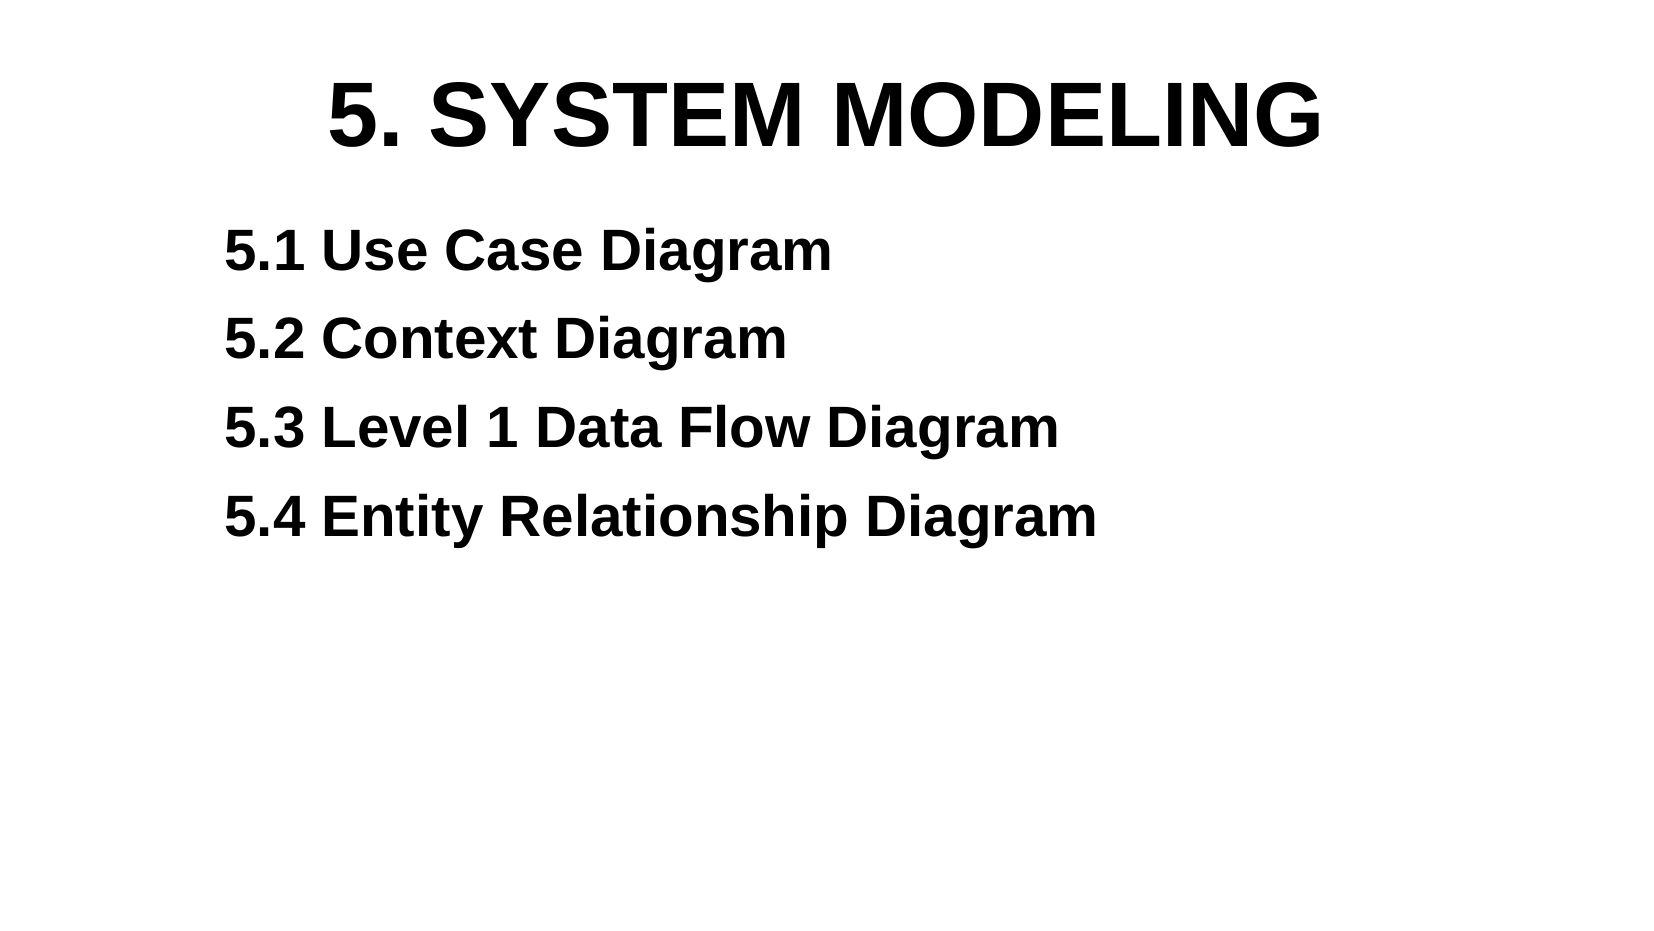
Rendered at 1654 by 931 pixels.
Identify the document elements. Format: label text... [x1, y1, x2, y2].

list 5.1 Use Case Diagram 5.2 Context Diagram 5.3 Level 1 Data Flow Diagram 5.4 Entity Relationship Diagram [82, 217, 1571, 758]
title 5. SYSTEM MODELING [82, 37, 1571, 193]
